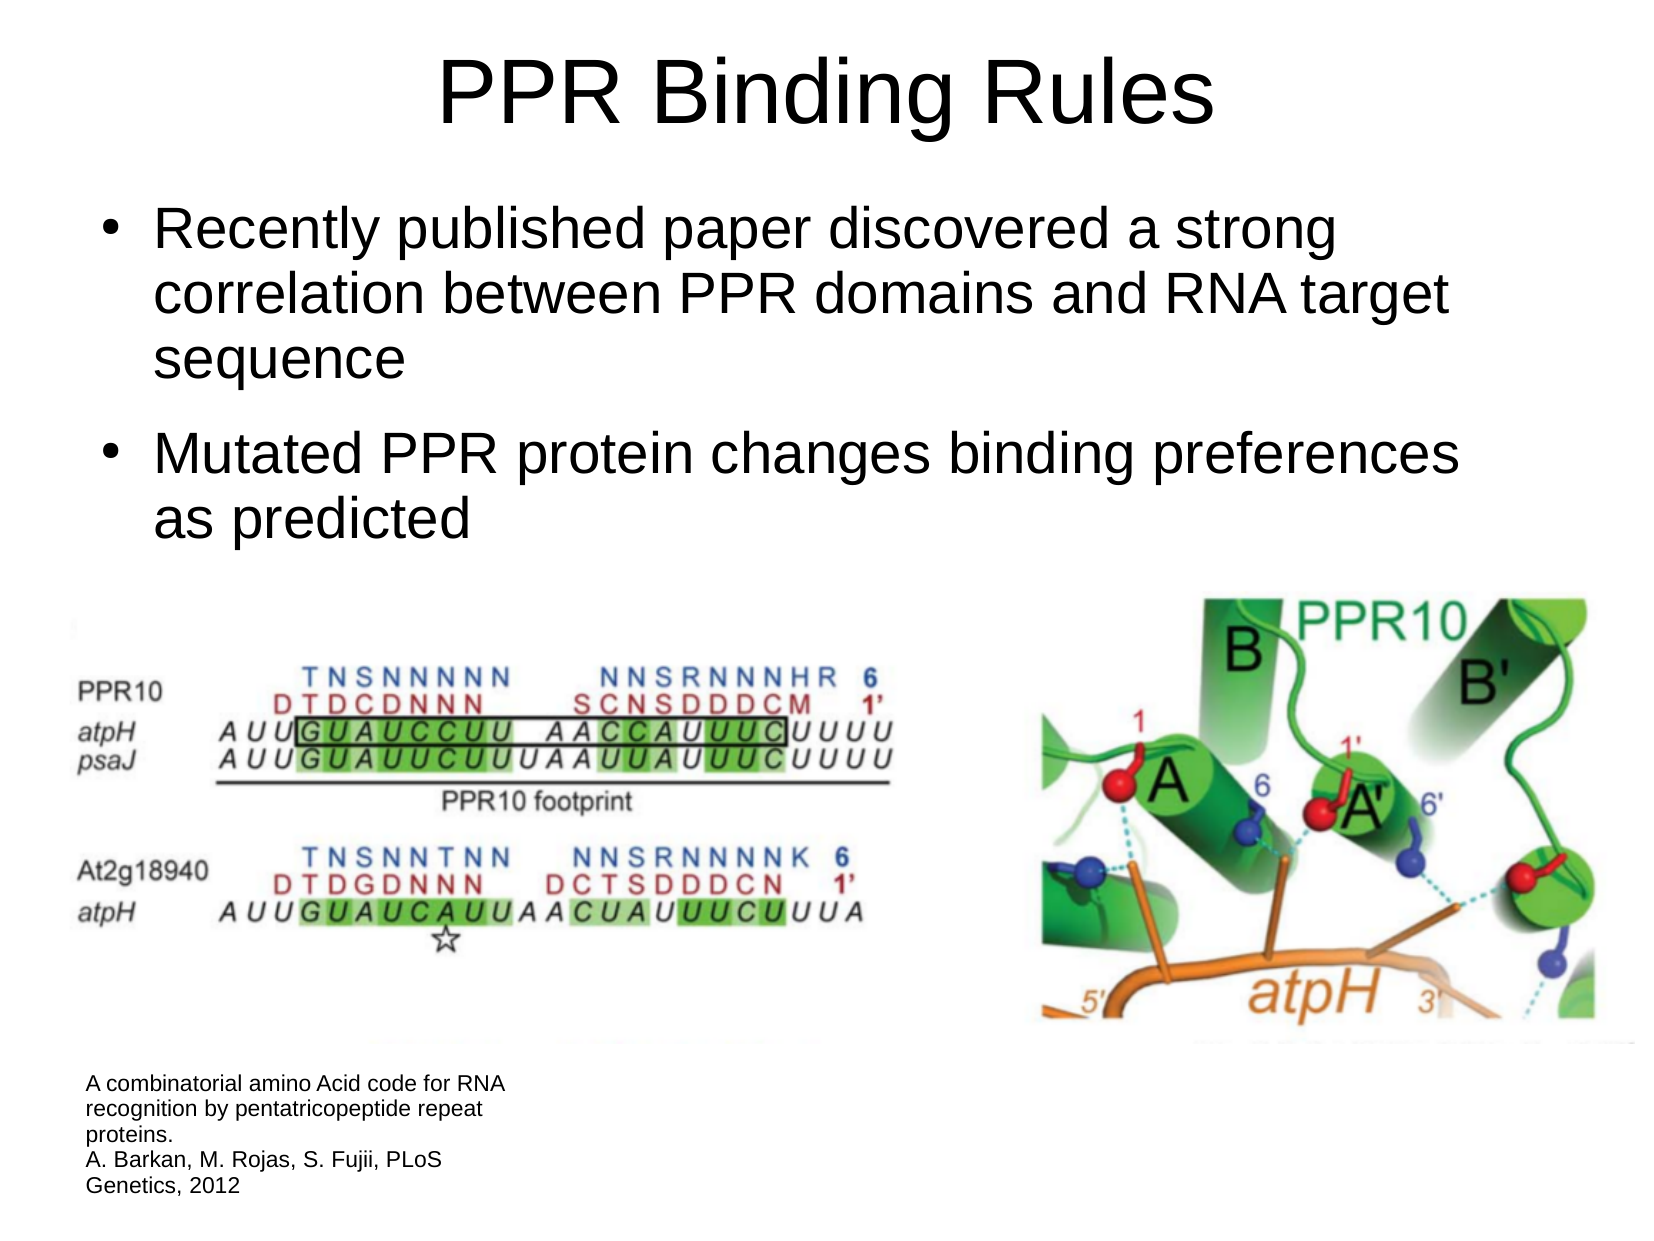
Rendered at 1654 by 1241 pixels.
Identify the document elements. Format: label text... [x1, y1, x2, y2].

list Recently published paper discovered a strong correlation between PPR domains and RNA target sequence Mutated PPR protein changes binding preferences as predicted [82, 195, 1538, 577]
title PPR Binding Rules [82, 0, 1571, 196]
picture [53, 577, 1635, 1044]
text_box A combinatorial amino Acid code for RNA recognition by pentatricopeptide repeat proteins. A. Barkan, M. Rojas, S. Fujii, PLoS Genetics, 2012 [70, 1062, 556, 1206]
